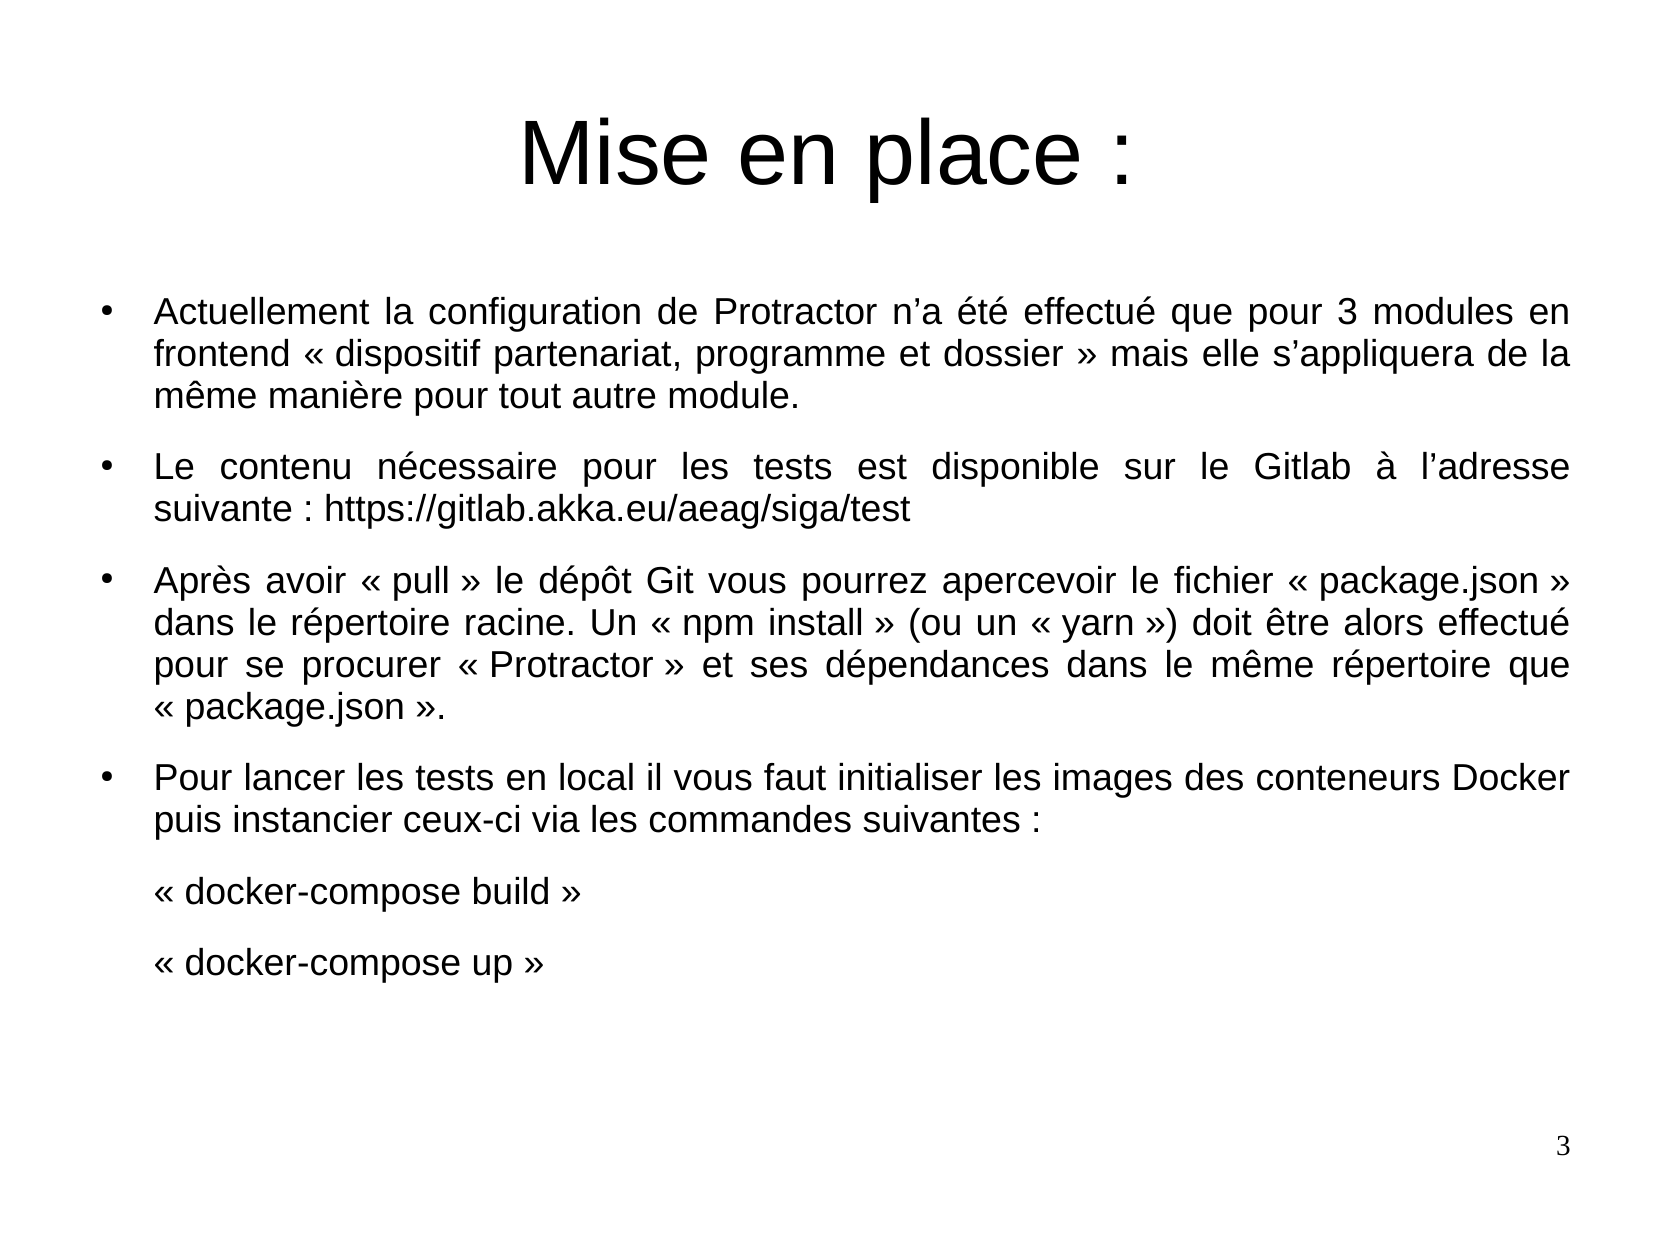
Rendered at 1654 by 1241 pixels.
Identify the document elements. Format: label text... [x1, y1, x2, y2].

list Actuellement la configuration de Protractor n’a été effectué que pour 3 modules en frontend « dispositif partenariat, programme et dossier » mais elle s’appliquera de la même manière pour tout autre module. Le contenu nécessaire pour les tests est disponible sur le Gitlab à l’adresse suivante : https://gitlab.akka.eu/aeag/siga/test Après avoir « pull » le dépôt Git vous pourrez apercevoir le fichier « package.json » dans le répertoire racine. Un « npm install » (ou un « yarn ») doit être alors effectué pour se procurer « Protractor » et ses dépendances dans le même répertoire que « package.json ». Pour lancer les tests en local il vous faut initialiser les images des conteneurs Docker puis instancier ceux-ci via les commandes suivantes : « docker-compose build » « docker-compose up » [82, 290, 1571, 1010]
title Mise en place : [82, 49, 1571, 257]
